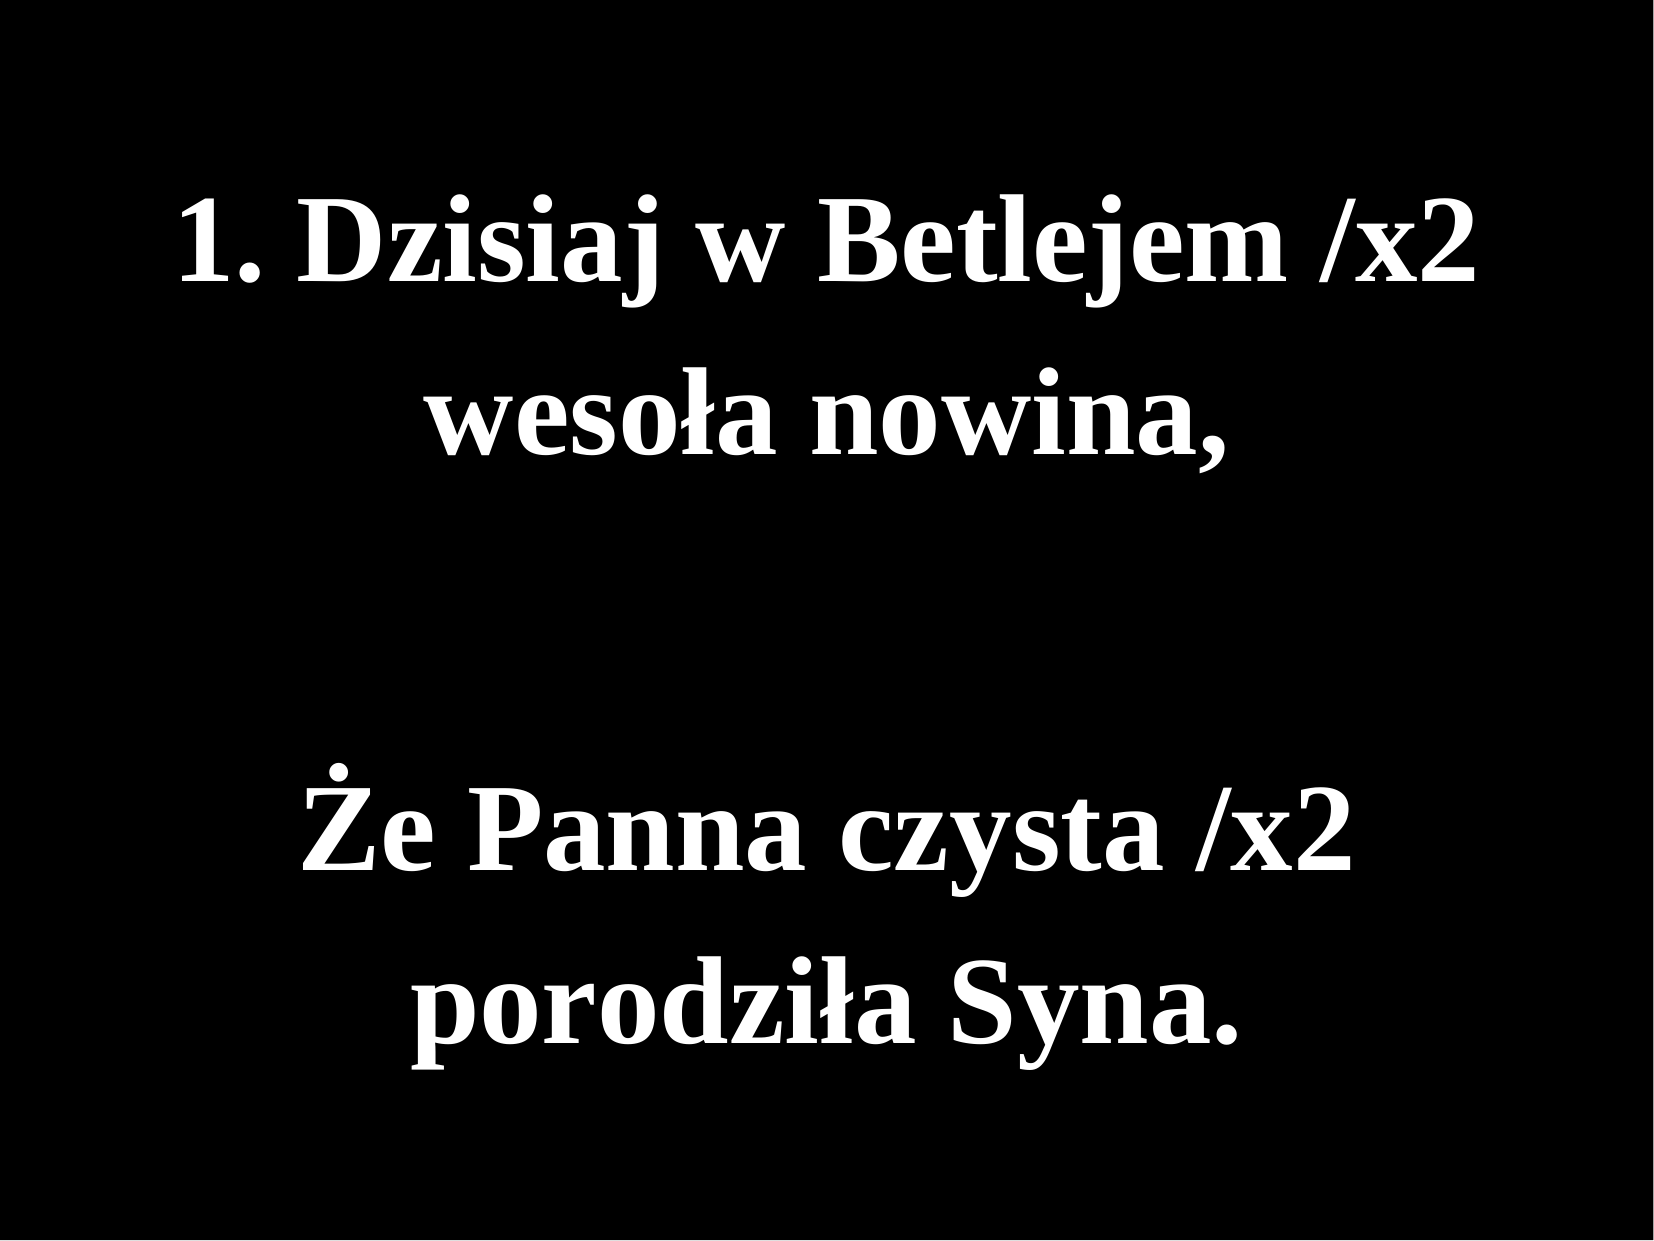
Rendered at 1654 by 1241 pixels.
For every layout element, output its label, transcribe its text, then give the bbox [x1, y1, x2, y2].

title 1. Dzisiaj w Betlejem /x2 ppp wesoła nowina, Że Panna czysta /x2 ppp porodziła Syna. [0, 0, 1654, 1241]
